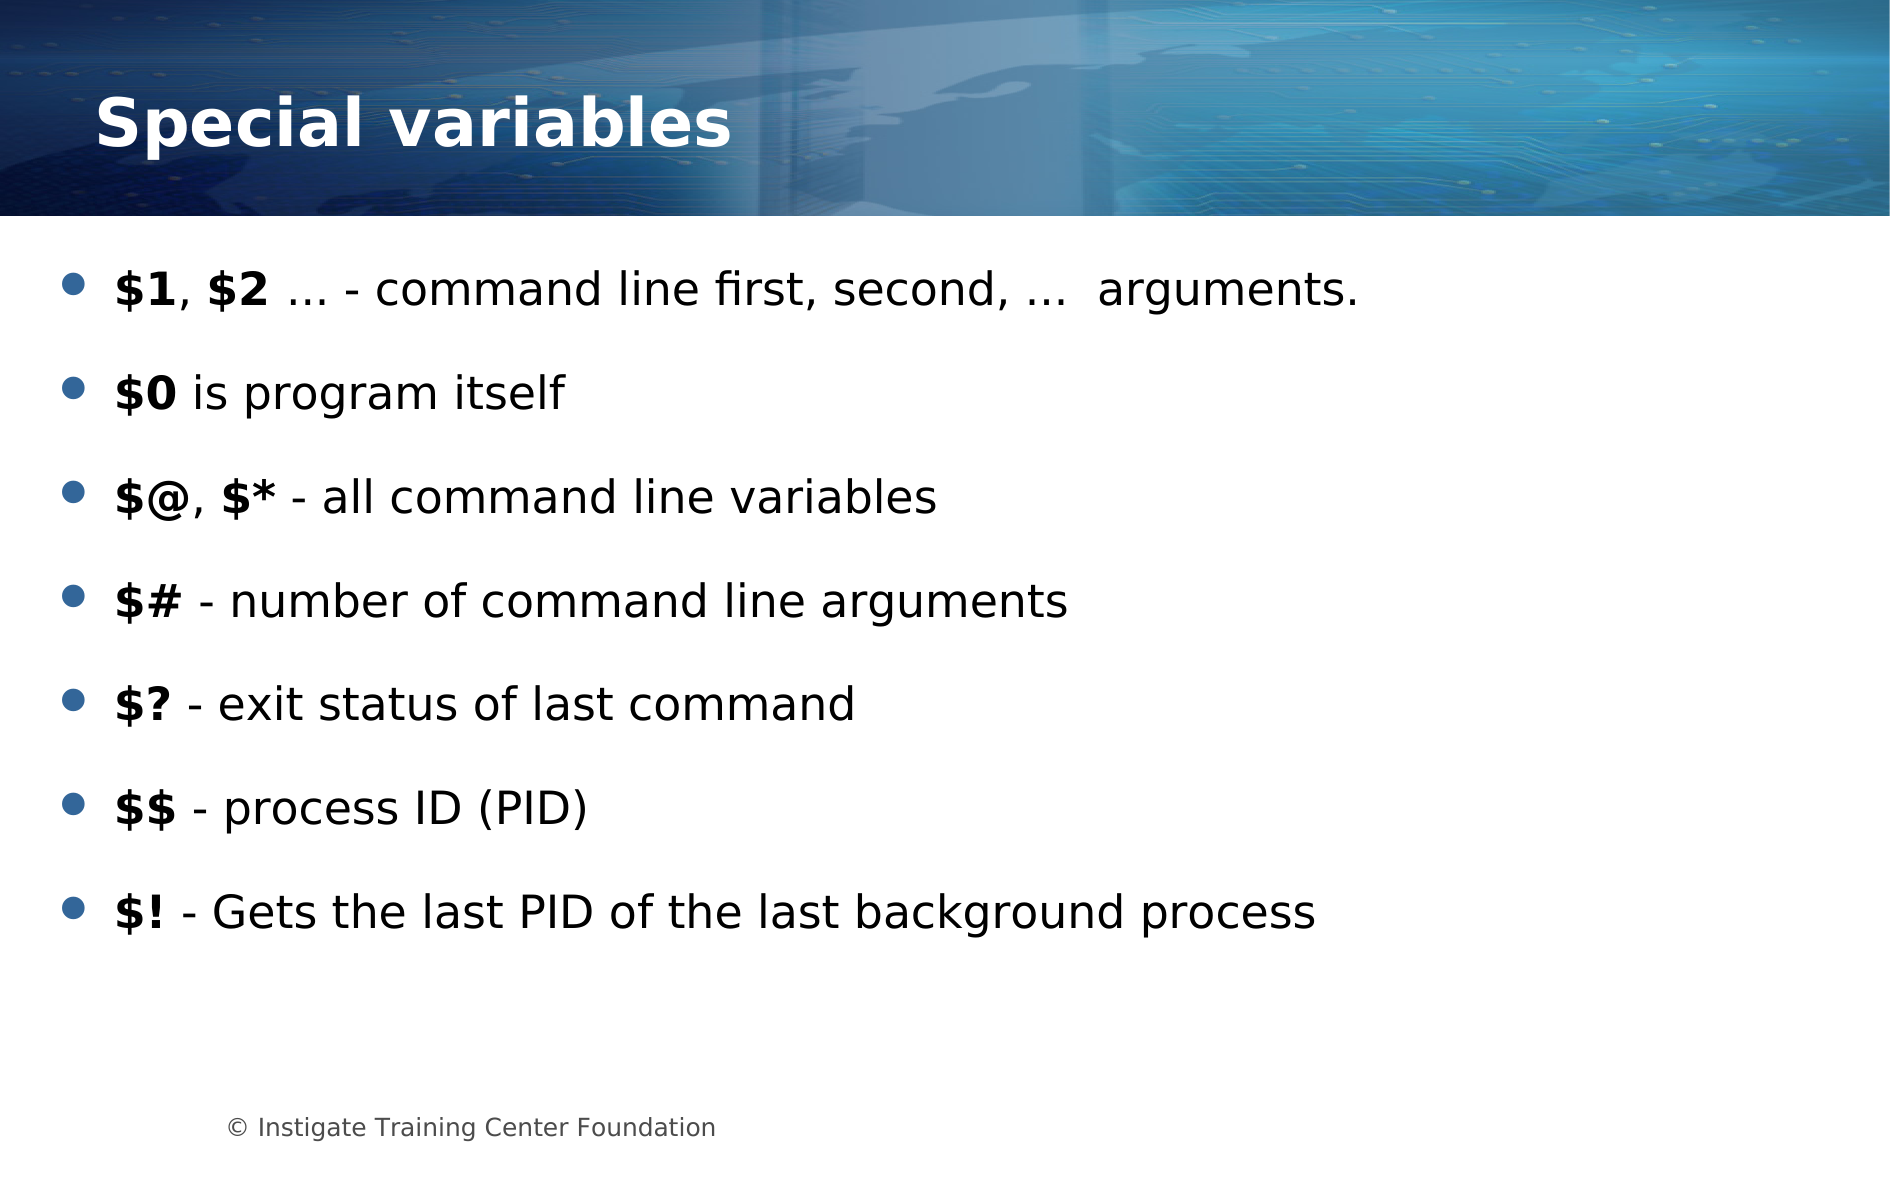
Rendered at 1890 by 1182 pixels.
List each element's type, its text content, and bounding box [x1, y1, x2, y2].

list $1, $2 ... - command line first, second, ... arguments. $0 is program itself $@, $* - all command line variables $# - number of command line arguments $? - exit status of last command $$ - process ID (PID) $! - Gets the last PID of the last background process [59, 236, 1831, 1001]
title Special variables [94, 54, 1793, 210]
picture [0, 0, 1890, 216]
